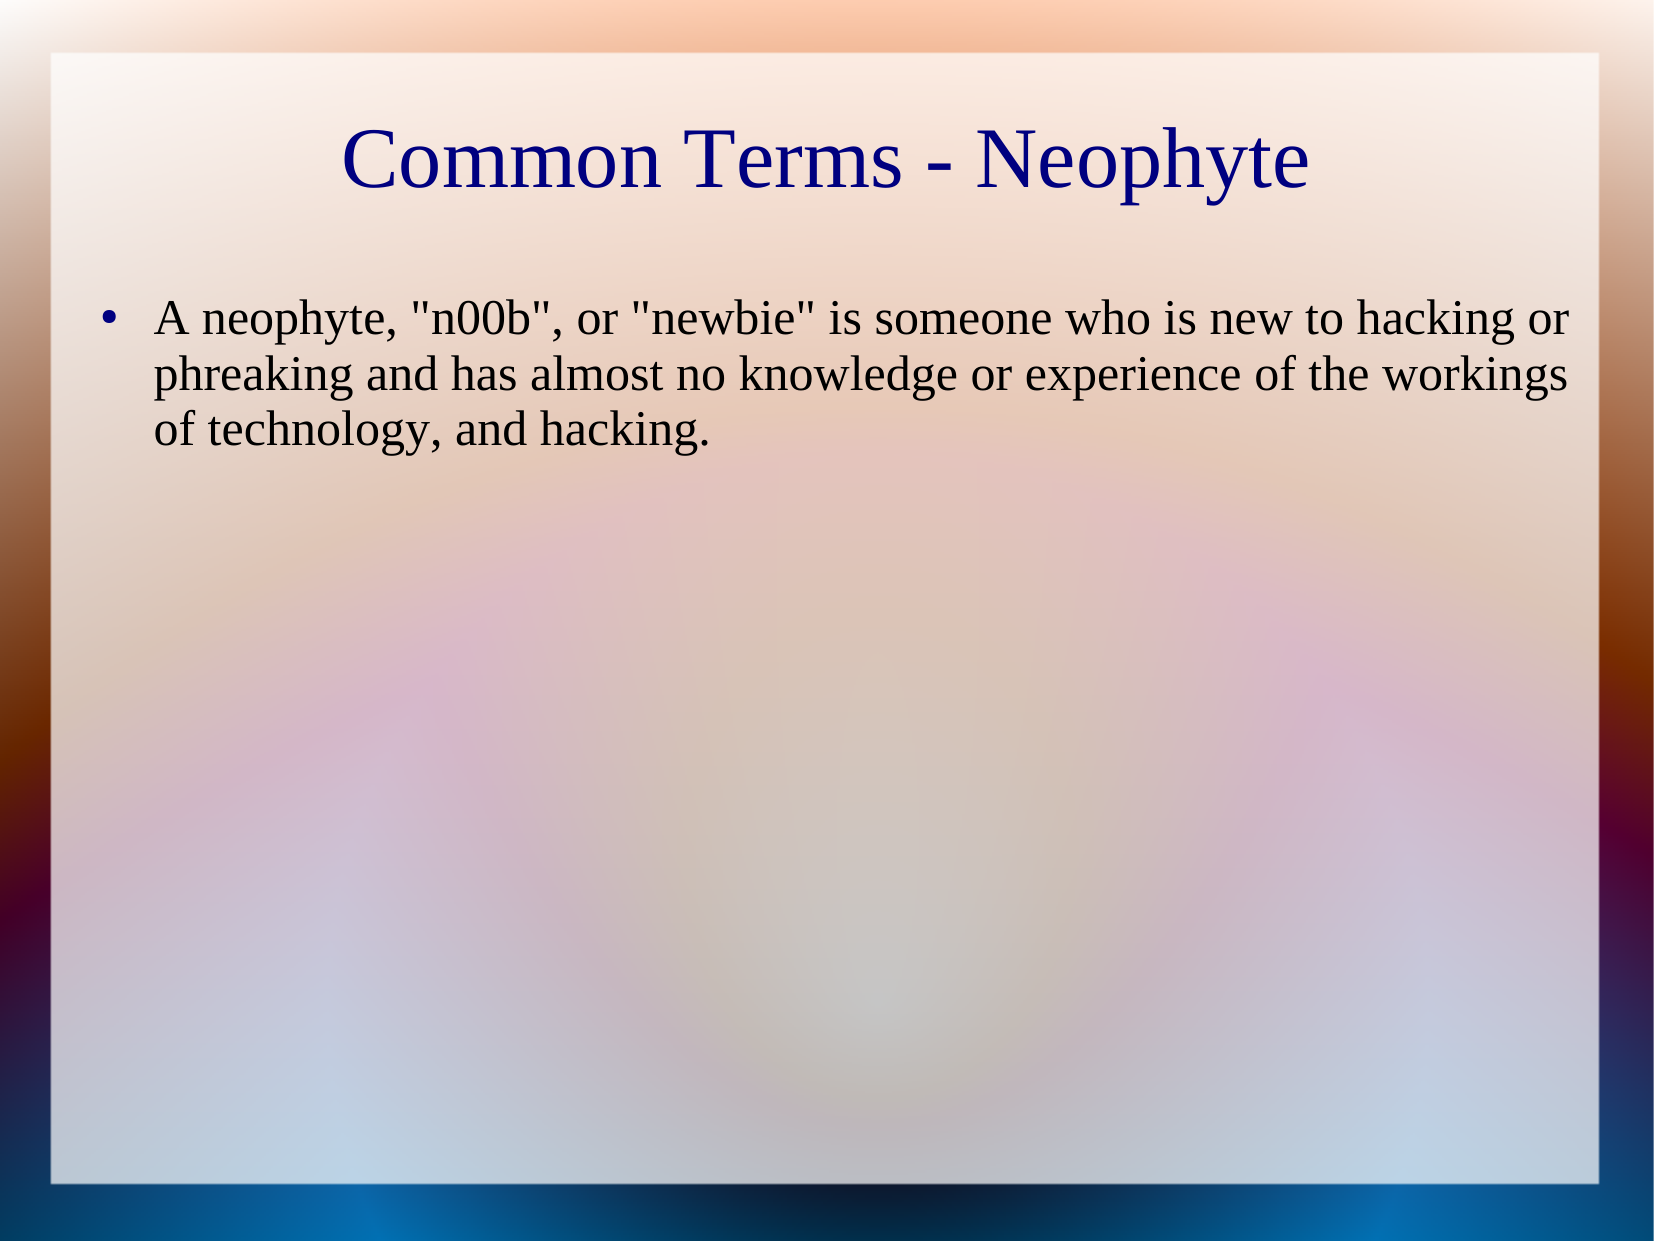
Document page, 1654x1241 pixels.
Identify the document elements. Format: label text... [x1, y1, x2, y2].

title Common Terms - Neophyte [82, 55, 1571, 263]
list A neophyte, "n00b", or "newbie" is someone who is new to hacking or phreaking and has almost no knowledge or experience of the workings of technology, and hacking. [82, 290, 1571, 1072]
picture [0, 0, 1654, 1241]
